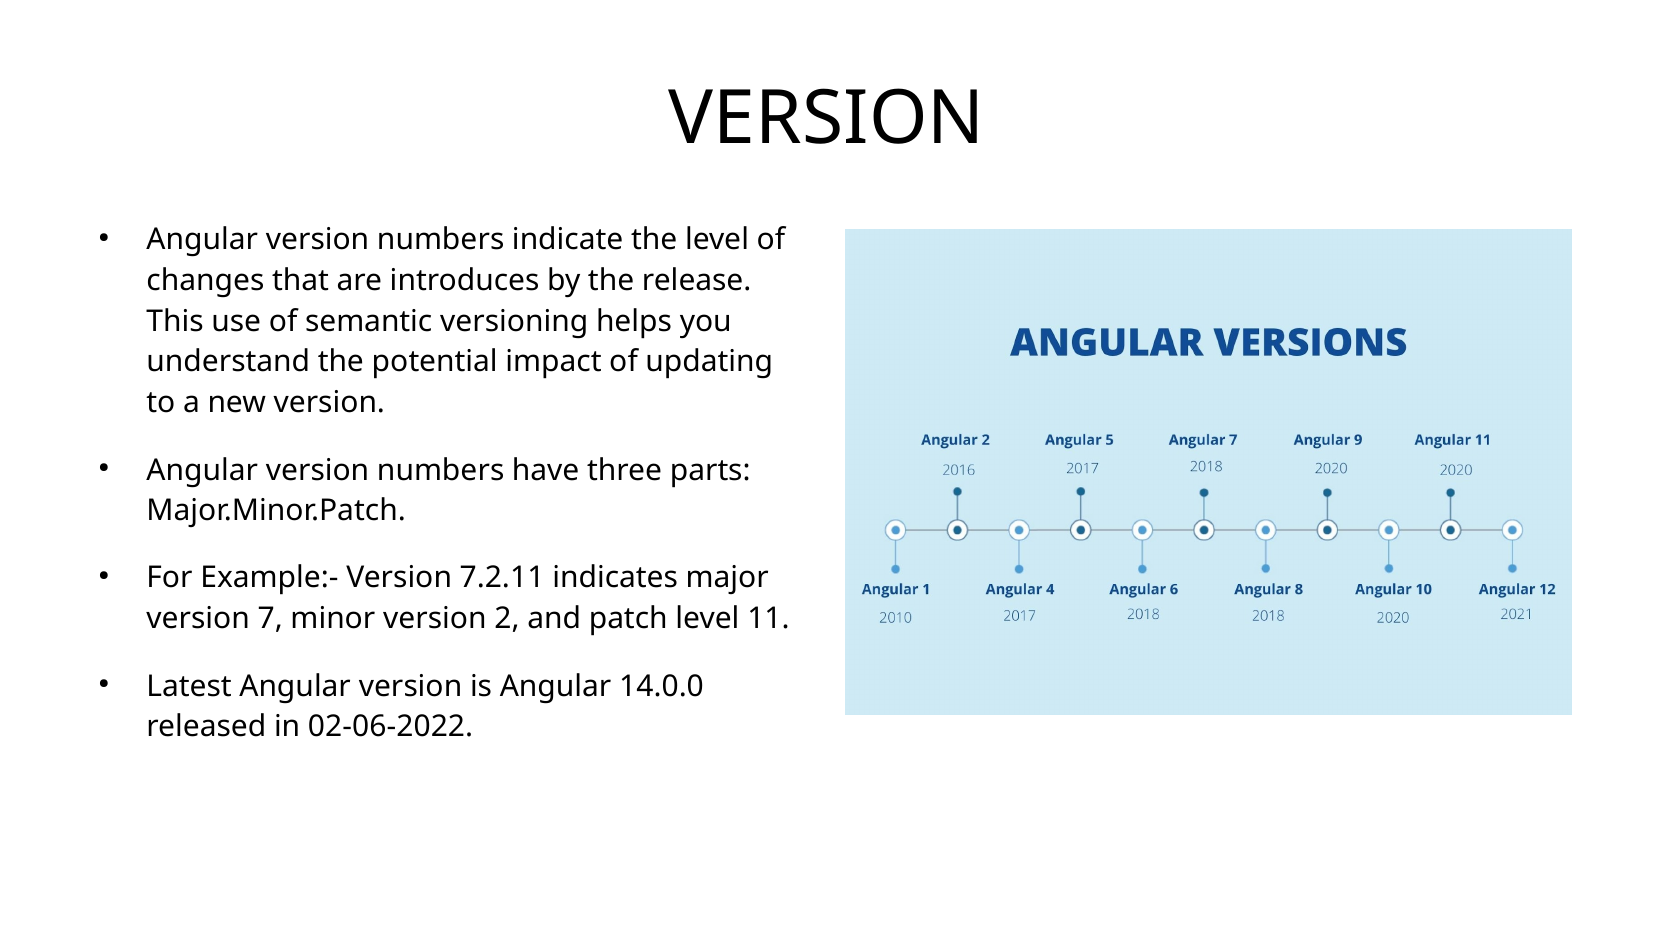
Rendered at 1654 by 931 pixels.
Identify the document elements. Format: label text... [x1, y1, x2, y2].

title VERSION [82, 37, 1571, 193]
list Angular version numbers indicate the level of changes that are introduces by the release. This use of semantic versioning helps you understand the potential impact of updating to a new version. Angular version numbers have three parts: Major.Minor.Patch. For Example:- Version 7.2.11 indicates major version 7, minor version 2, and patch level 11. Latest Angular version is Angular 14.0.0 released in 02-06-2022. [82, 217, 809, 758]
picture [845, 229, 1572, 715]
